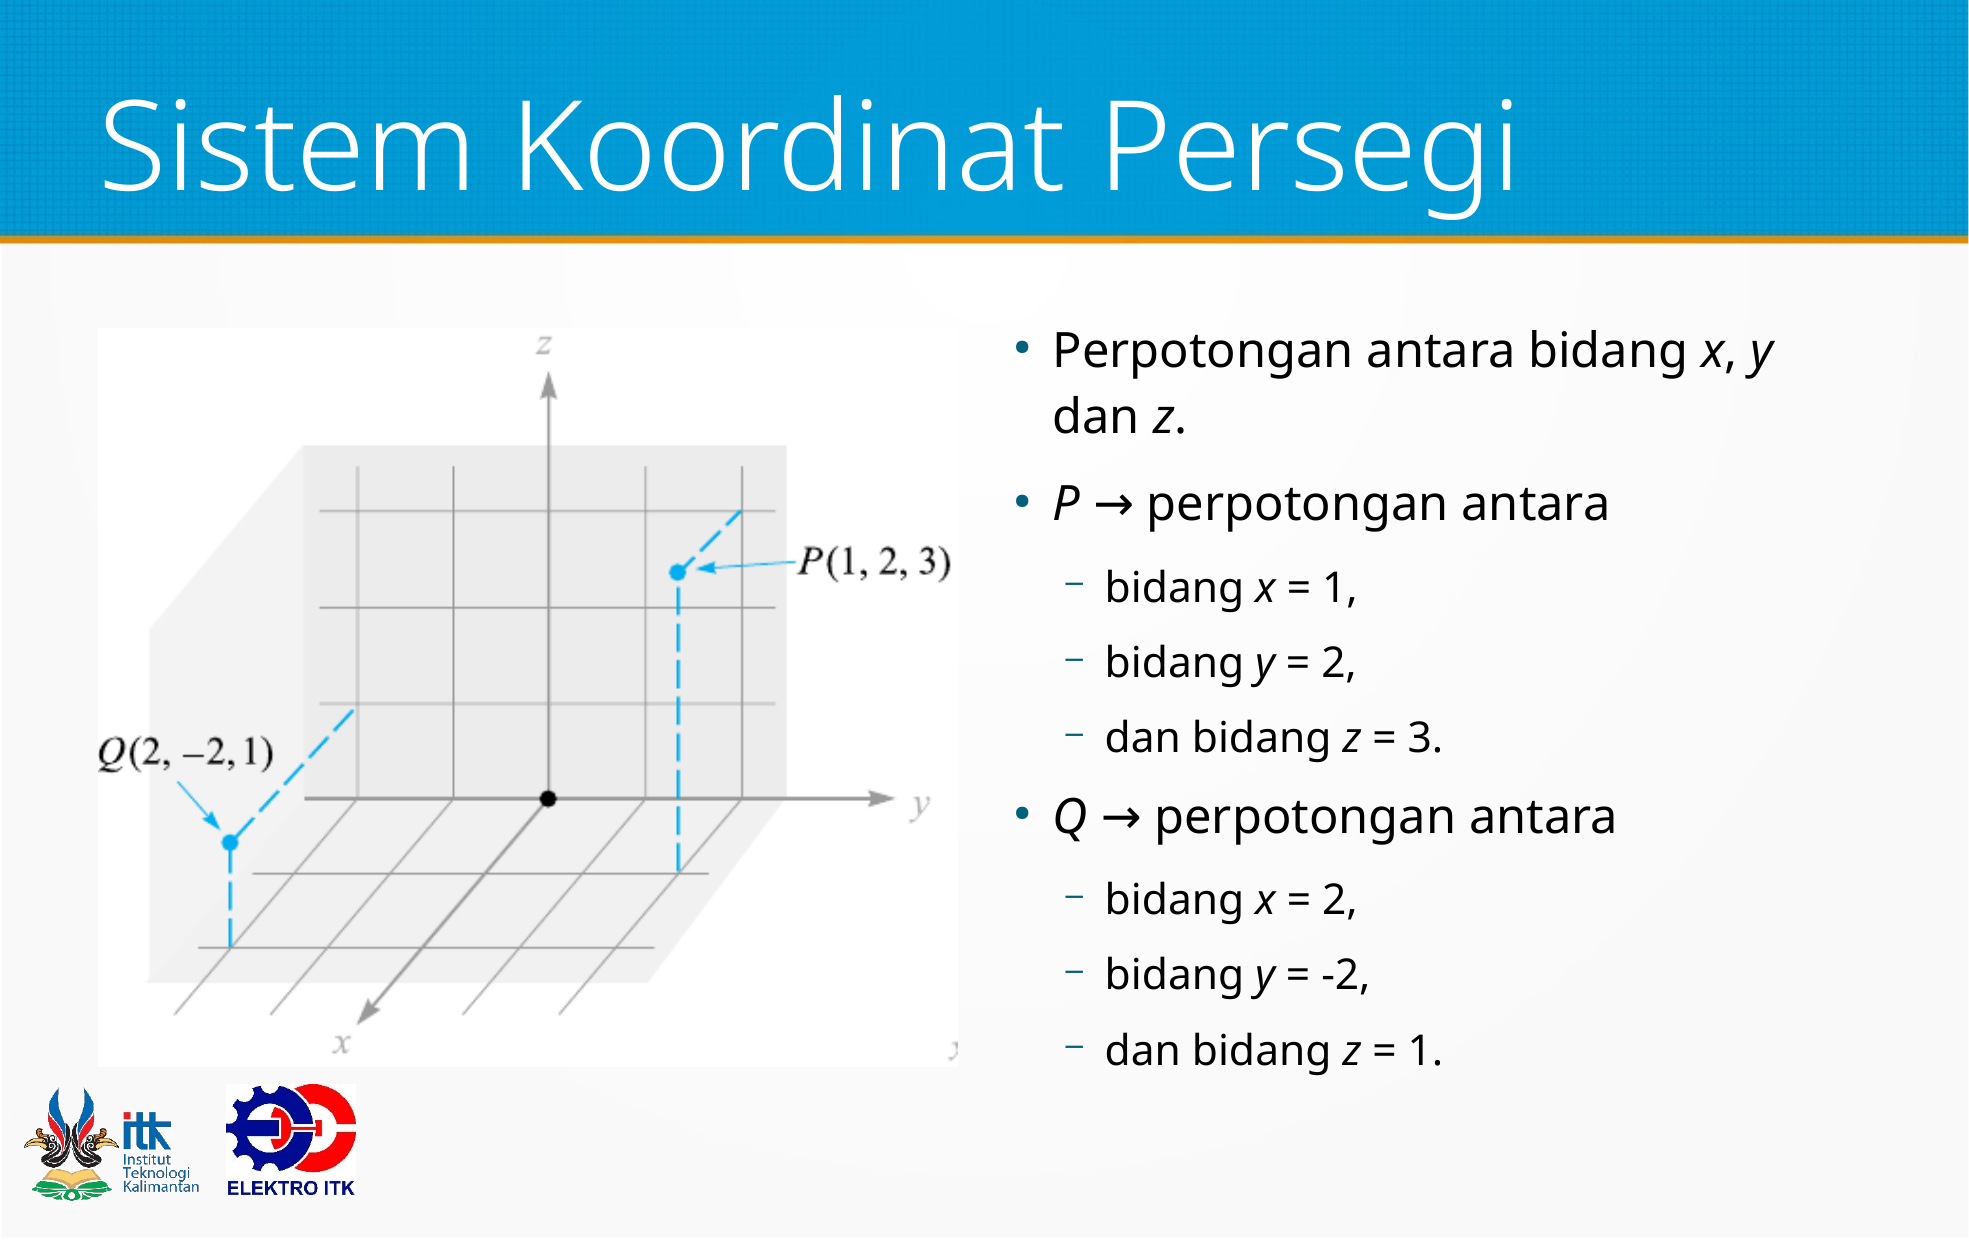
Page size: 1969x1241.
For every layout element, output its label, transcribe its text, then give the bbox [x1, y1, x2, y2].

picture [0, 233, 1969, 1241]
title Sistem Koordinat Persegi [98, 19, 1870, 227]
list Perpotongan antara bidang x, y dan z. P → perpotongan antara bidang x = 1, bidang y = 2, dan bidang z = 3. Q → perpotongan antara bidang x = 2, bidang y = -2, dan bidang z = 1. [1001, 315, 1861, 1081]
